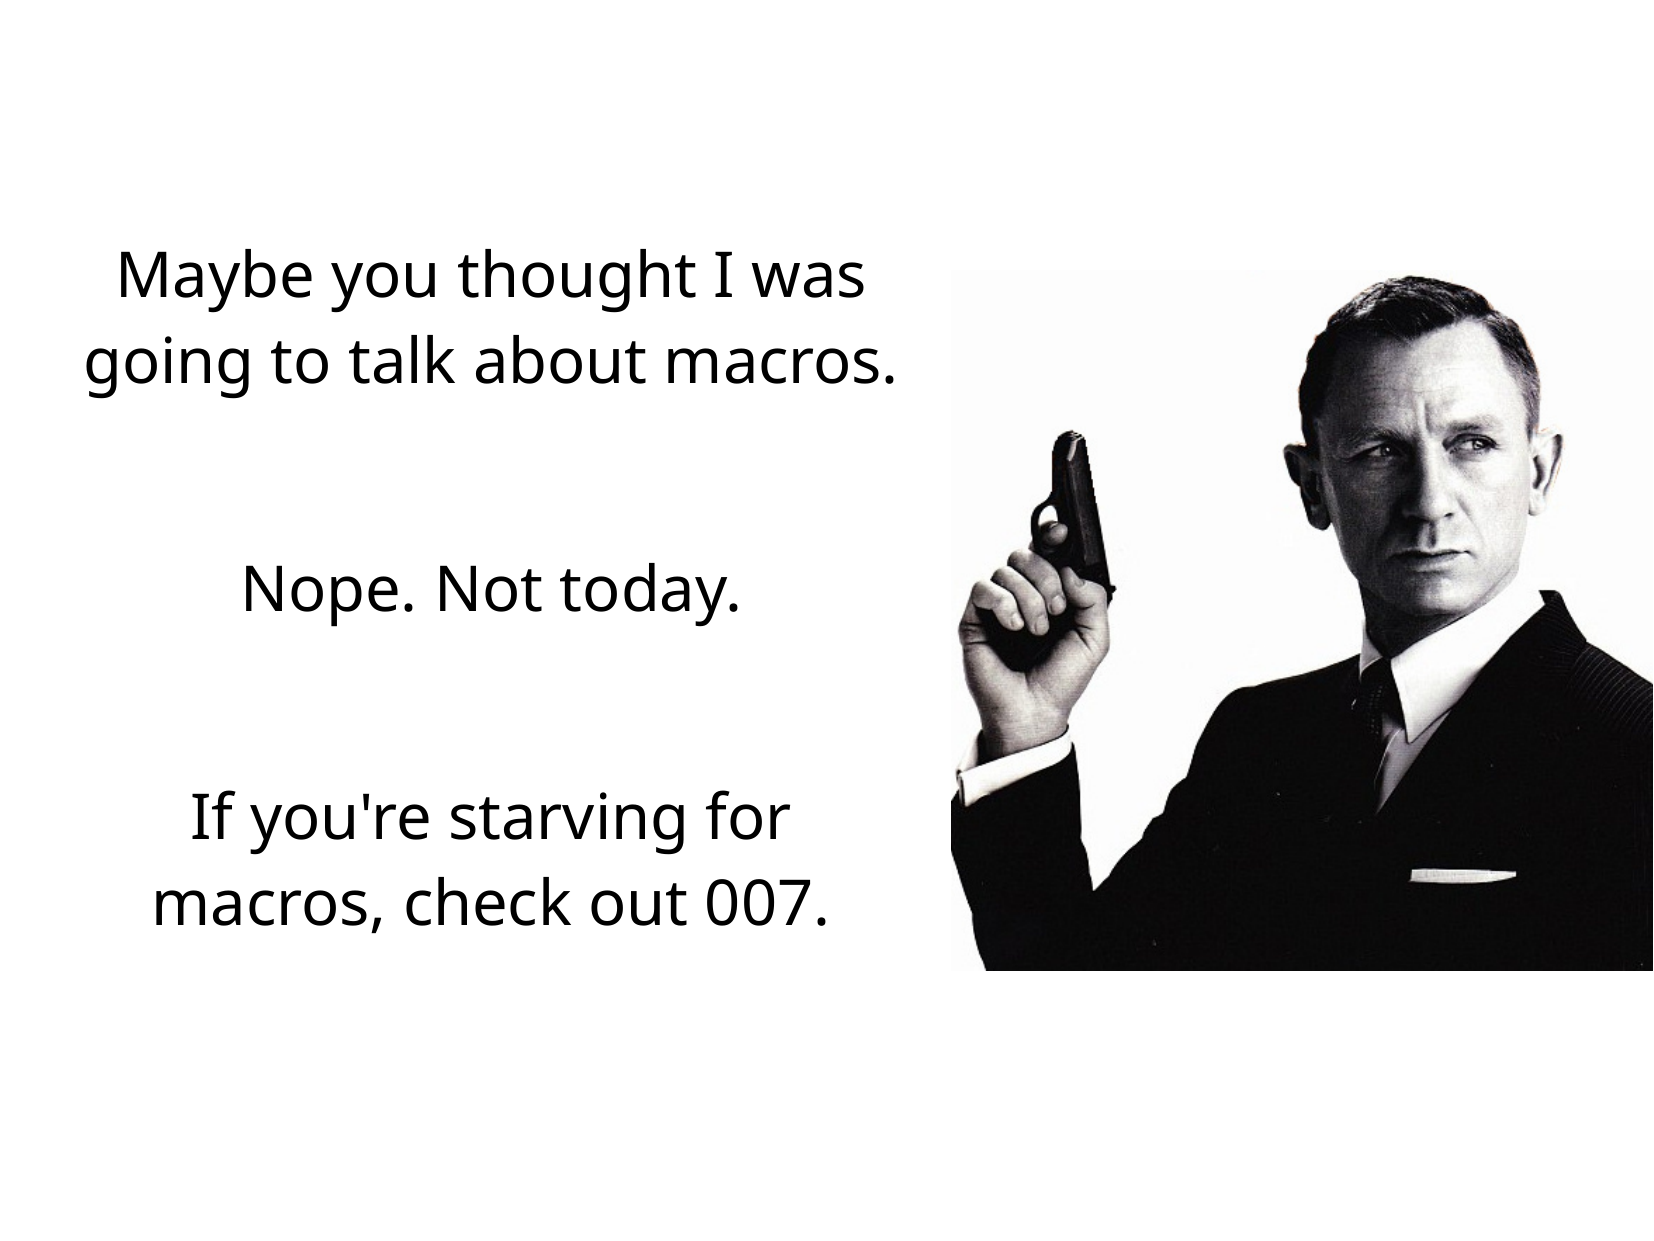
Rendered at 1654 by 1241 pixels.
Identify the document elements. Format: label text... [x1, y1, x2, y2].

picture [951, 270, 1653, 971]
list Maybe you thought I was going to talk about macros. Nope. Not today. If you're starving for macros, check out 007. [82, 230, 901, 1011]
